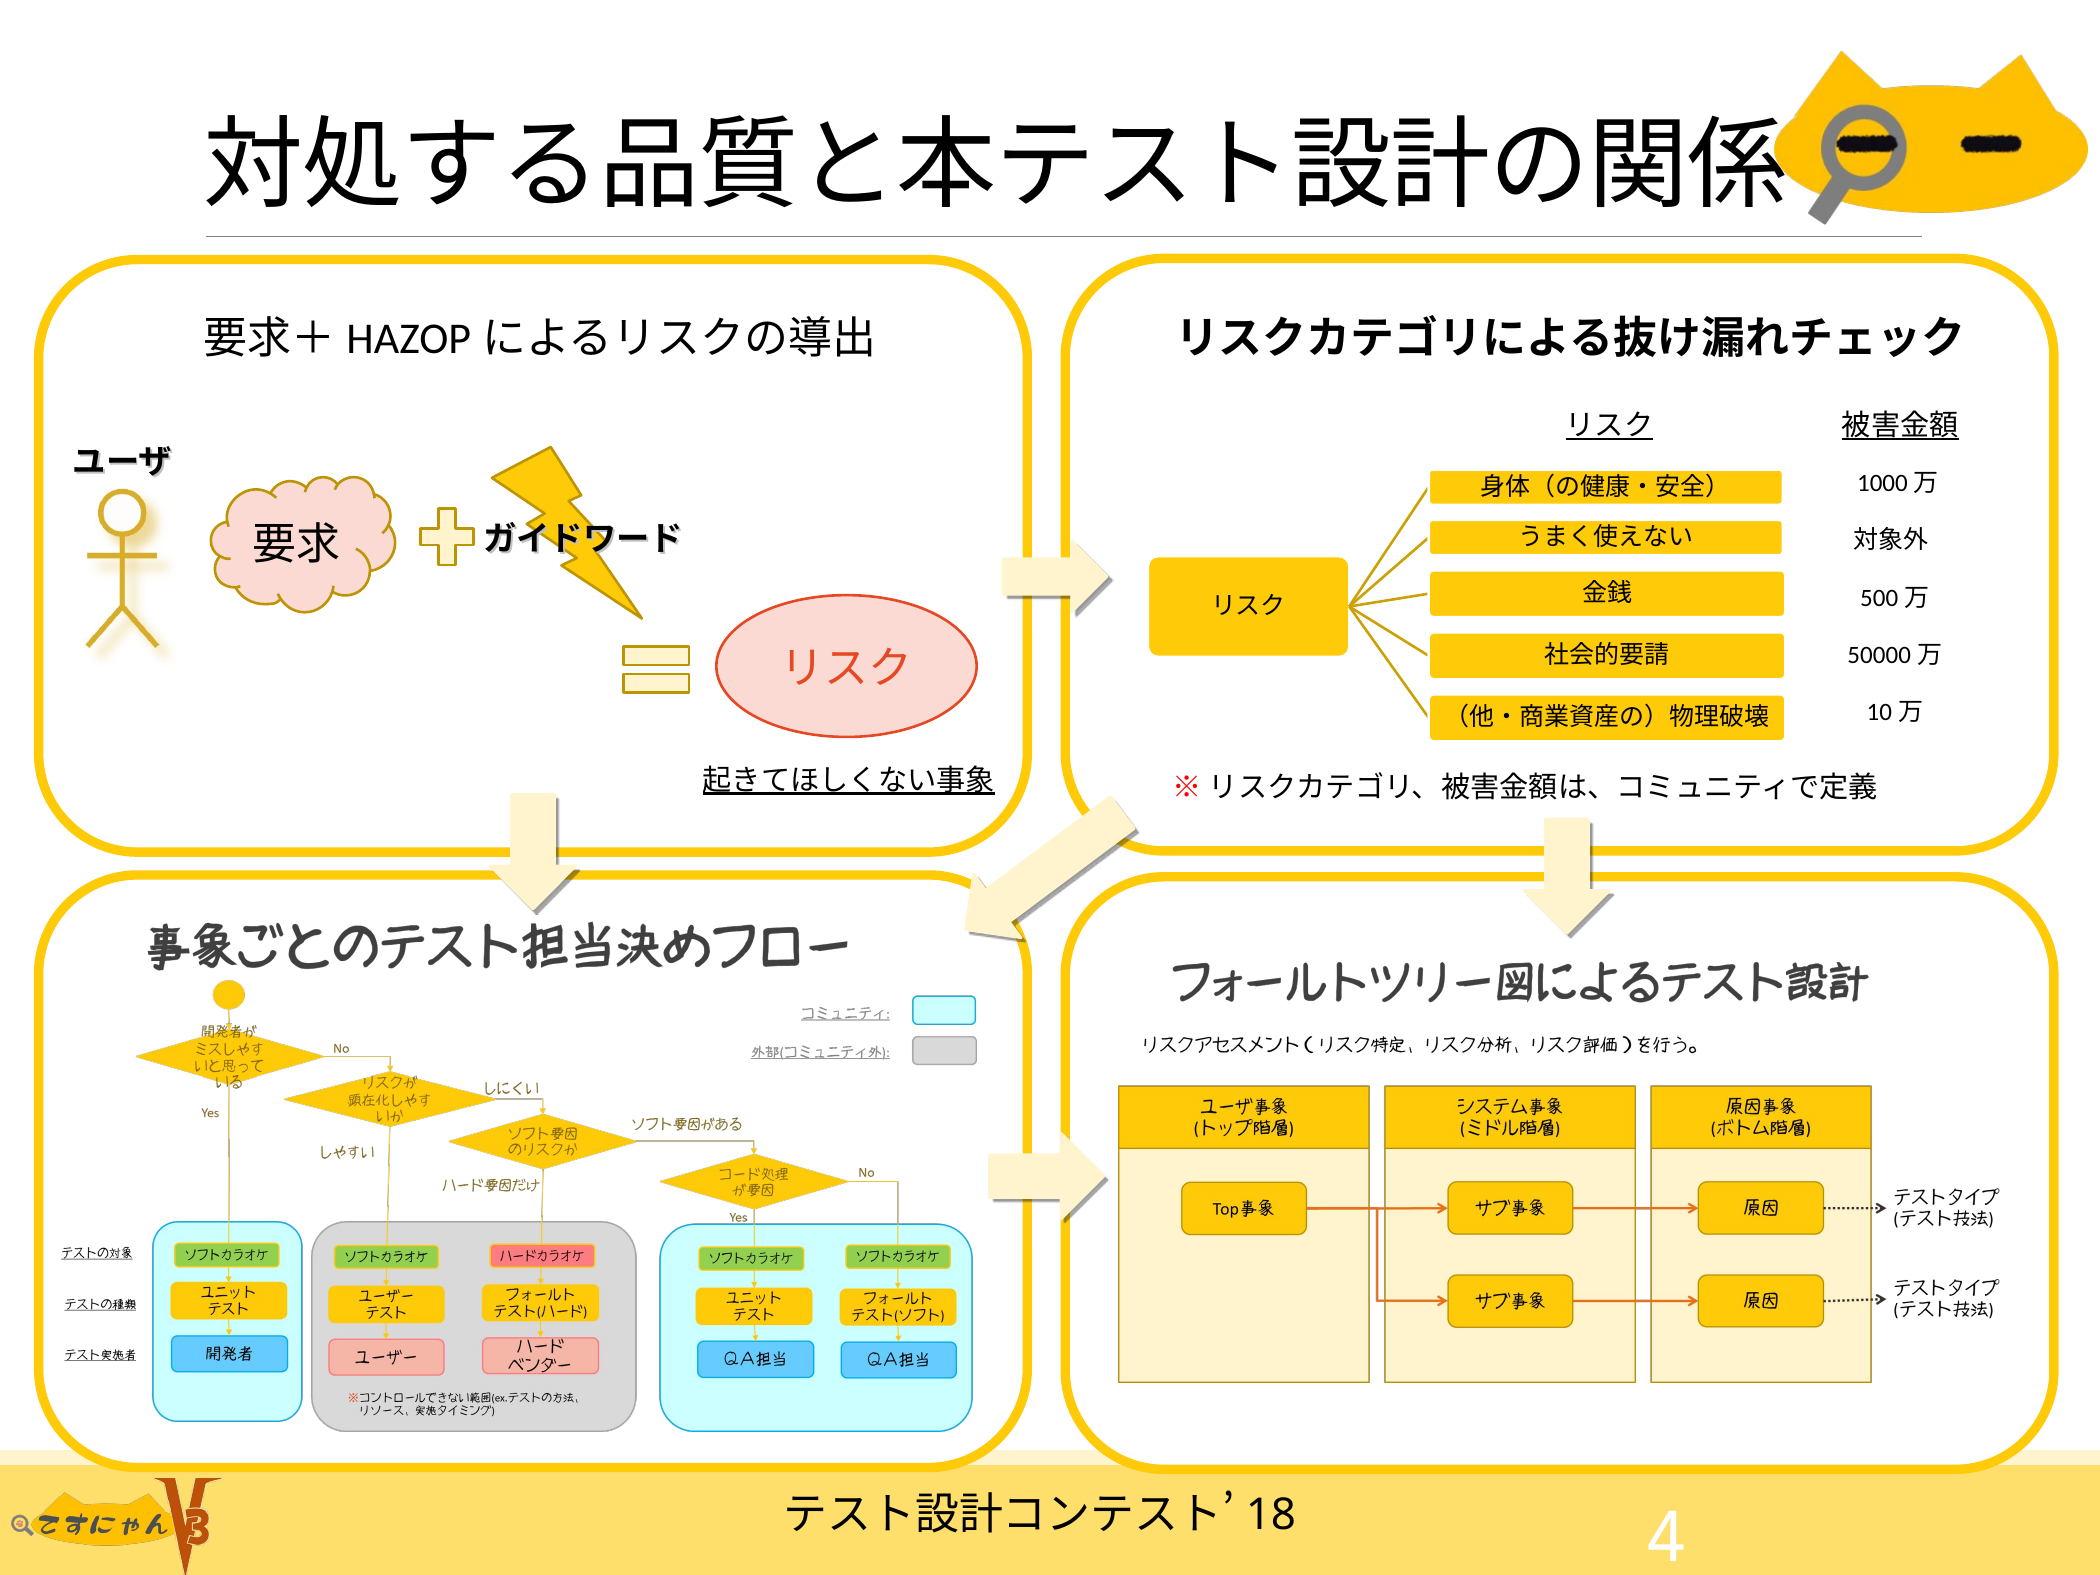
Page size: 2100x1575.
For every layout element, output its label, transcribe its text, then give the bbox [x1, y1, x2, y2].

text_box ユーザ [57, 433, 190, 489]
text_box リスク [1147, 556, 1350, 657]
text_box 身体（の健康・安全） [1428, 469, 1783, 505]
text_box リスク [716, 595, 977, 737]
text_box ガイドワード [468, 510, 701, 566]
text_box 金銭 [1428, 570, 1786, 618]
text_box リスクカテゴリによる抜け漏れチェック [1160, 302, 1981, 370]
picture [53, 900, 977, 1432]
text_box 500万 [1818, 573, 1972, 620]
text_box 起きてほしくない事象 [687, 753, 1013, 805]
text_box 50000万 [1818, 631, 1972, 677]
text_box 社会的要請 [1428, 632, 1786, 680]
text_box 4 [1630, 1483, 1943, 1568]
picture [1118, 941, 2010, 1383]
text_box （他・商業資産の）物理破壊 [1428, 694, 1786, 742]
text_box リスク [1550, 398, 1670, 450]
text_box [38, 258, 2054, 1470]
text_box [38, 922, 53, 1421]
title 対処する品質と本テスト設計の関係 [188, 32, 1922, 228]
text_box うまく使えない [1428, 519, 1783, 556]
text_box 被害金額 [1826, 398, 1975, 450]
text_box 10万 [1818, 688, 1972, 734]
text_box 1000万 [1821, 459, 1975, 505]
text_box ※リスクカテゴリ、被害金額は、コミュニティで定義 [1157, 760, 1895, 811]
text_box 要求＋HAZOPによるリスクの導出 [188, 301, 879, 371]
text_box 対象外 [1813, 516, 1968, 562]
picture [61, 489, 182, 670]
text_box 要求 [210, 477, 396, 613]
